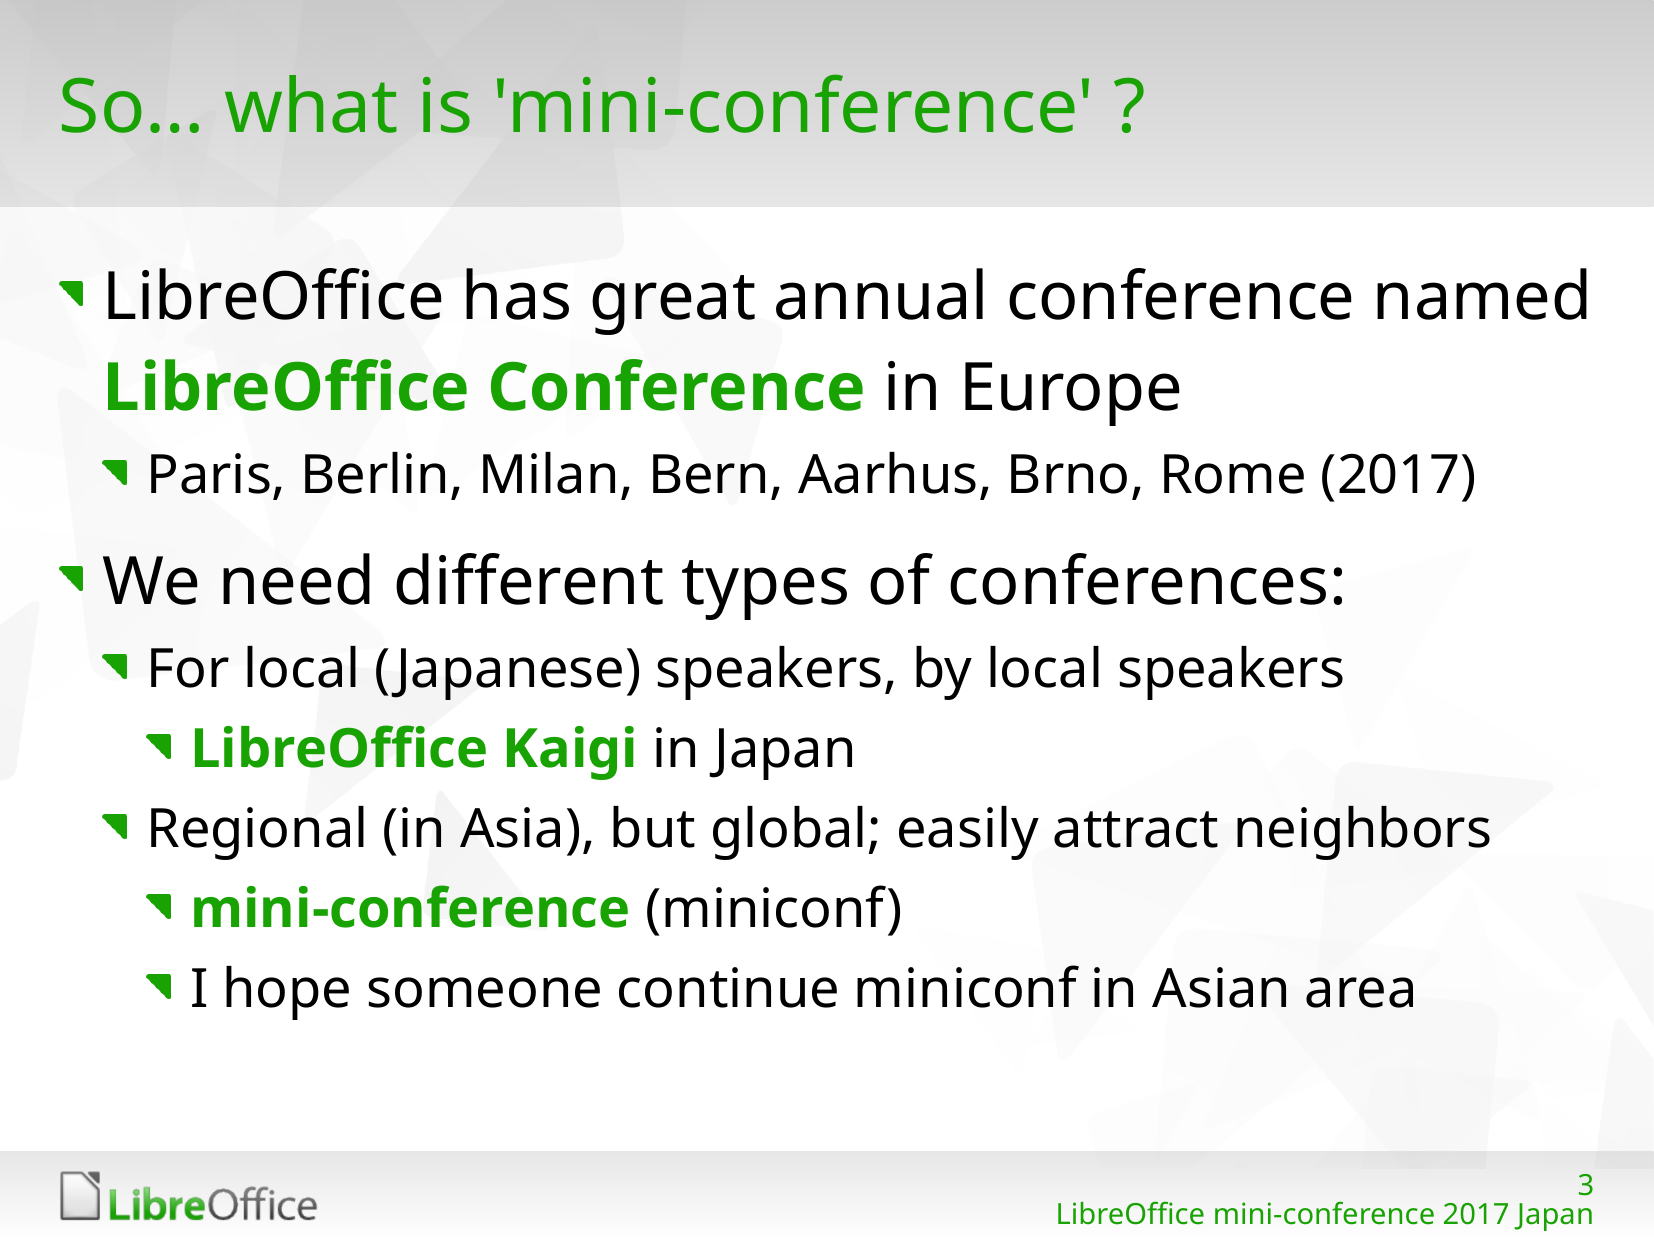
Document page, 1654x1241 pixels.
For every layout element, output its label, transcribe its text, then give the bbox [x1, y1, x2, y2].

picture [915, 548, 1654, 1169]
list LibreOffice has great annual conference named LibreOffice Conference in Europe Paris, Berlin, Milan, Bern, Aarhus, Brno, Rome (2017) We need different types of conferences: For local (Japanese) speakers, by local speakers LibreOffice Kaigi in Japan Regional (in Asia), but global; easily attract neighbors mini-conference (miniconf) I hope someone continue miniconf in Asian area [59, 248, 1595, 1085]
picture [0, 0, 783, 931]
title So… what is 'mini-conference' ? [59, 29, 1595, 178]
picture [41, 1152, 337, 1240]
